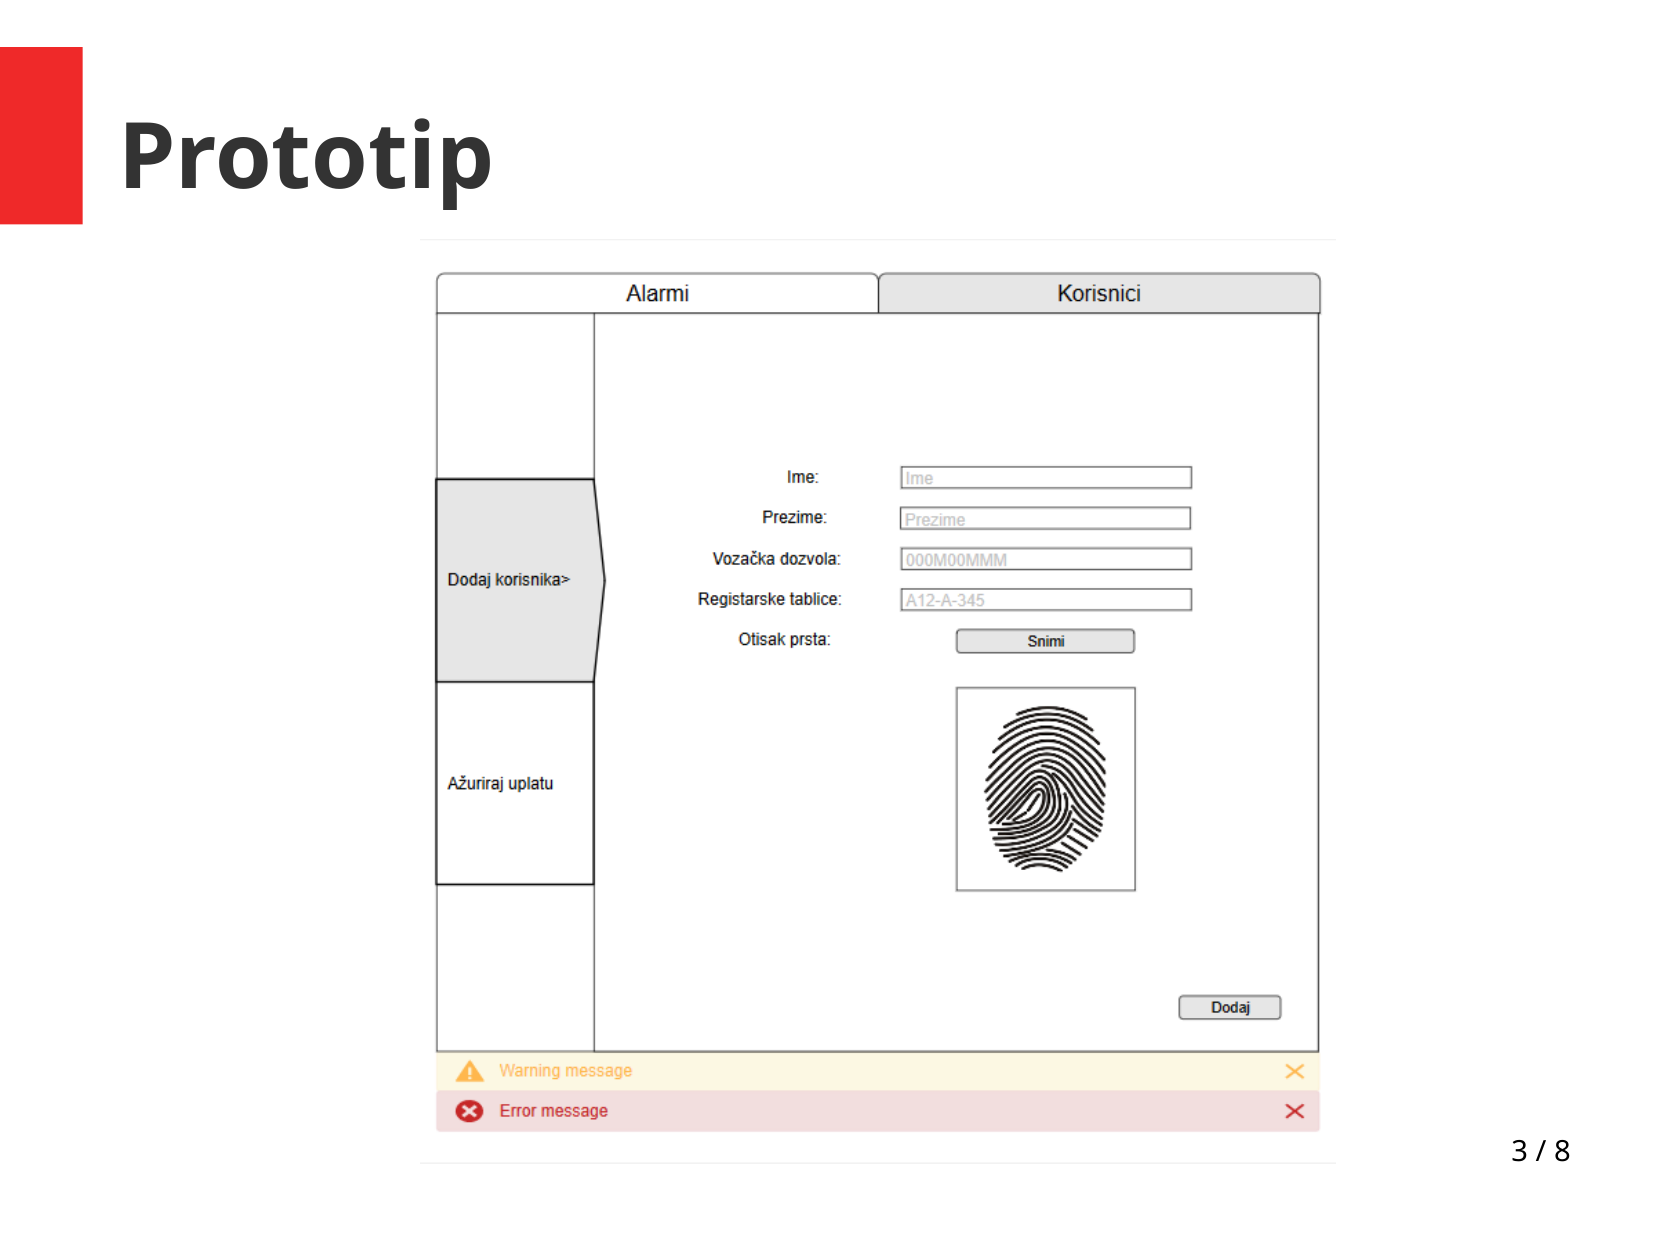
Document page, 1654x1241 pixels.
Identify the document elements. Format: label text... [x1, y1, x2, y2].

title Prototip [118, 49, 1571, 257]
picture [420, 239, 1336, 1164]
